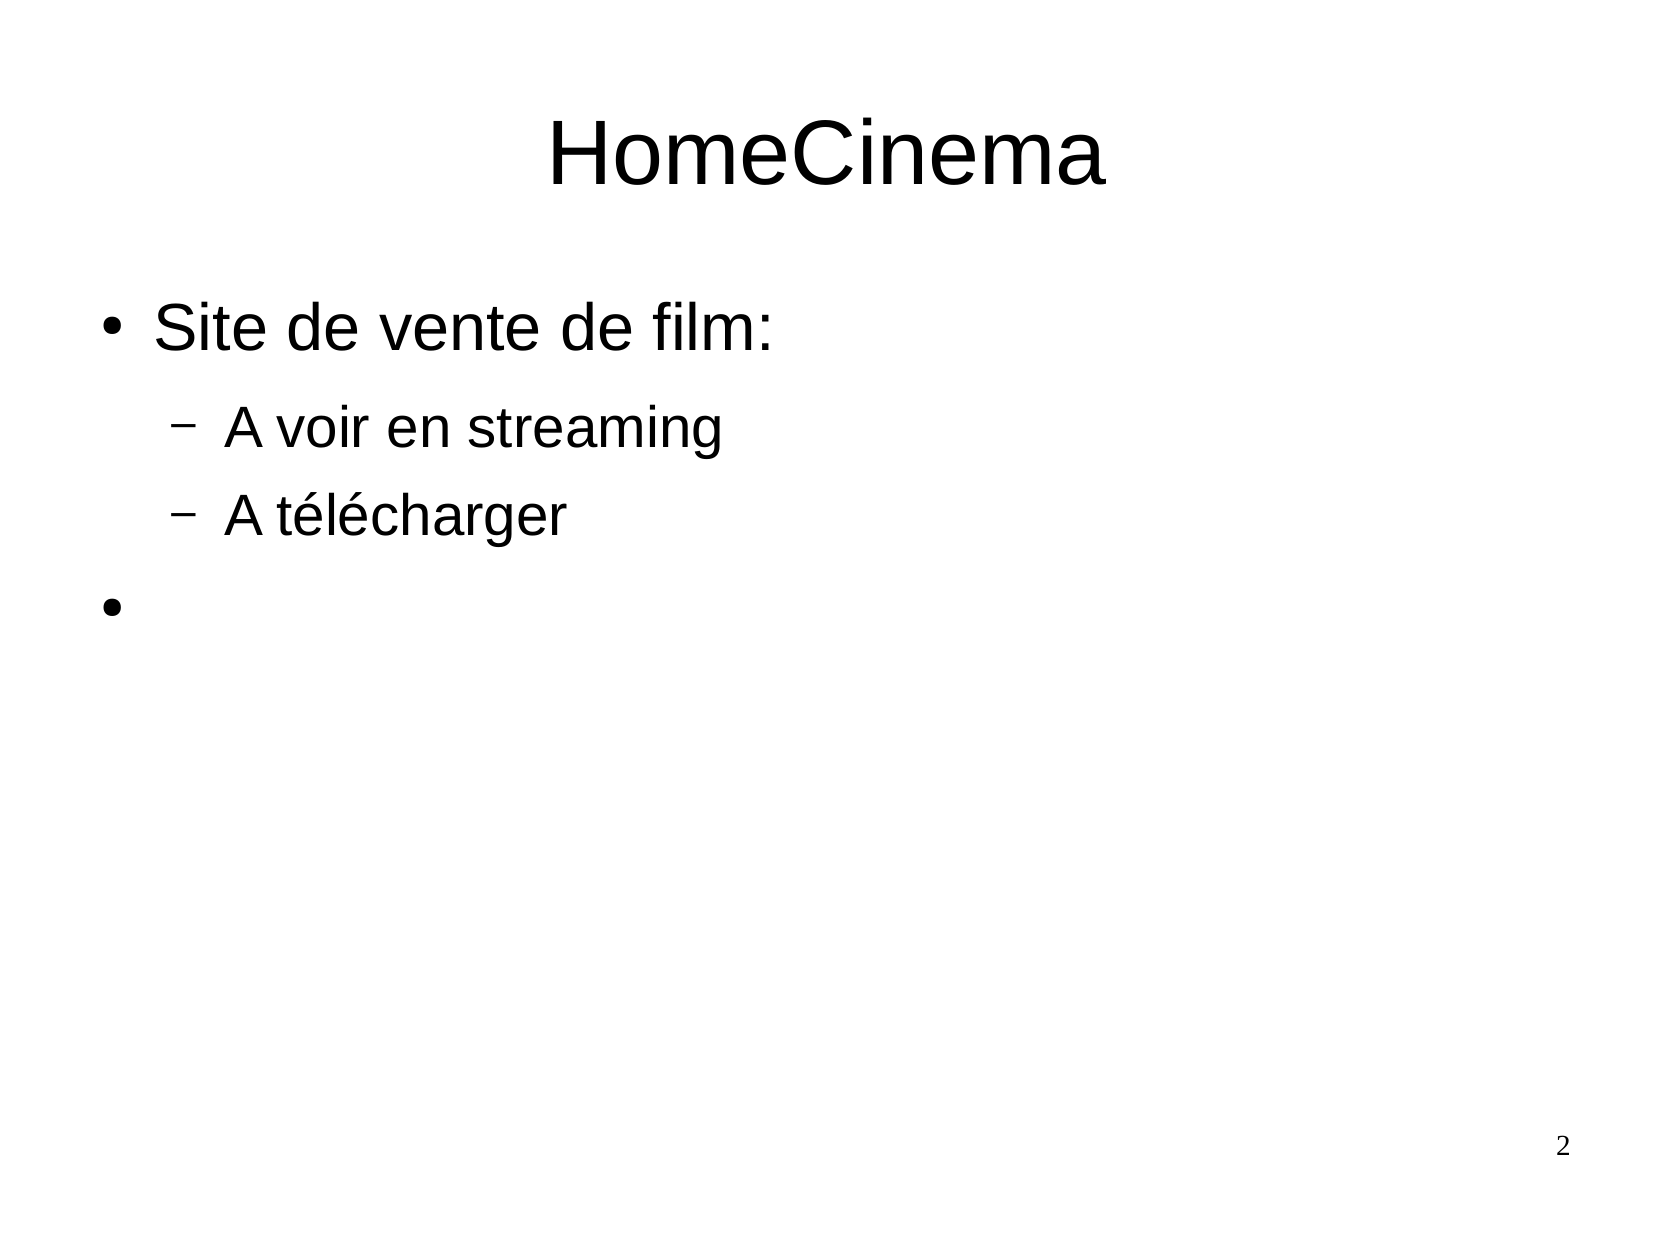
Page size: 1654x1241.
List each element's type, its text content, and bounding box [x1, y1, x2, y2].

title HomeCinema [82, 49, 1571, 257]
list Site de vente de film: A voir en streaming A télécharger [82, 290, 1538, 1010]
